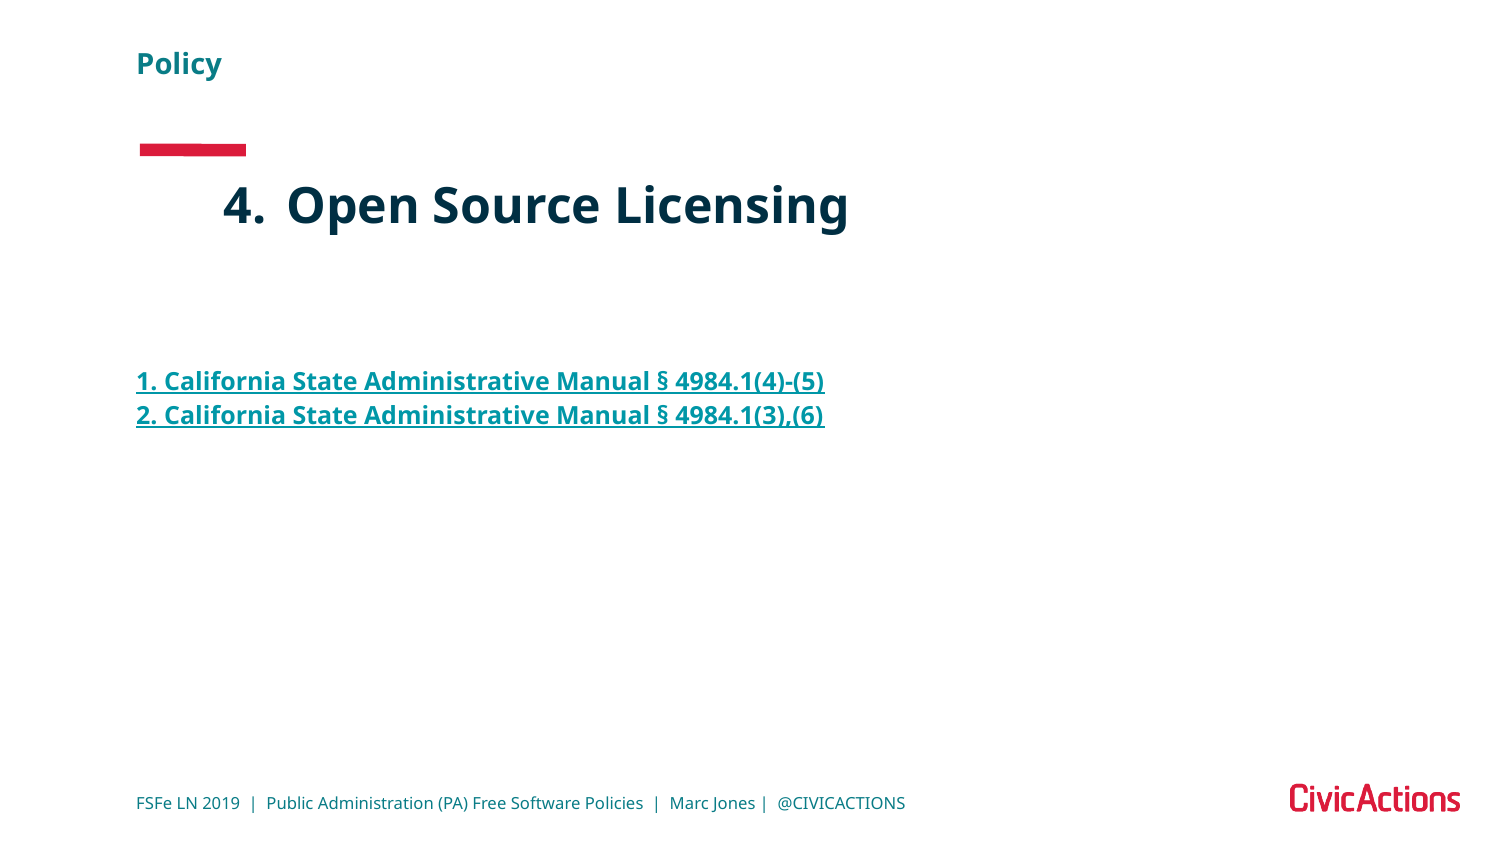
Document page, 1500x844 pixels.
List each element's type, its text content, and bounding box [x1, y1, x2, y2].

text_box FSFe LN 2019 | Public Administration (PA) Free Software Policies | Marc Jones | @CIVICACTIONS [121, 778, 1467, 817]
list Open Source Licensing 1. California State Administrative Manual § 4984.1(4)-(5) 2. California State Administrative Manual § 4984.1(3),(6) [121, 150, 1375, 778]
title Policy [121, 30, 1375, 112]
